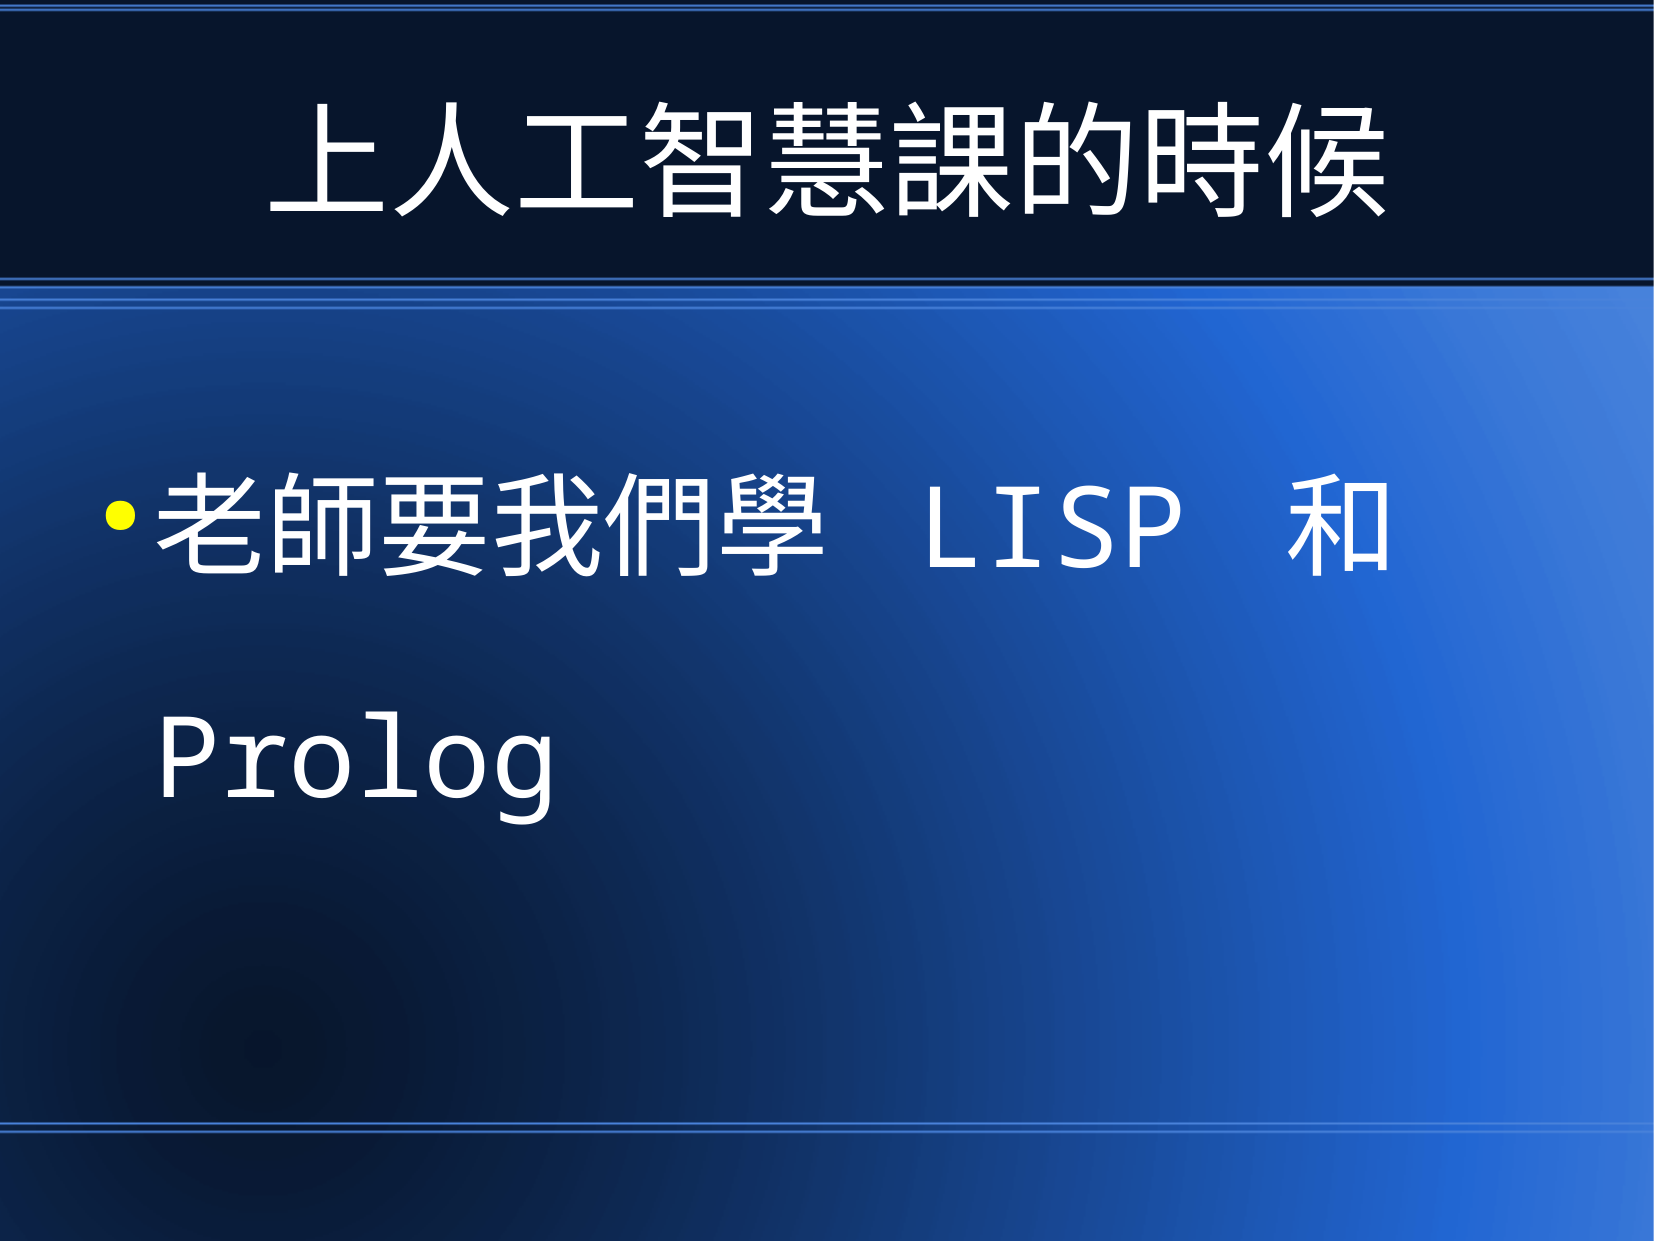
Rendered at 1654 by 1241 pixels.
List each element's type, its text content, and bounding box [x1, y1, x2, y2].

title 上人工智慧課的時候 [82, 49, 1571, 257]
picture [0, 0, 1654, 1241]
list 老師要我們學 LISP 和 Prolog [82, 355, 1571, 1241]
